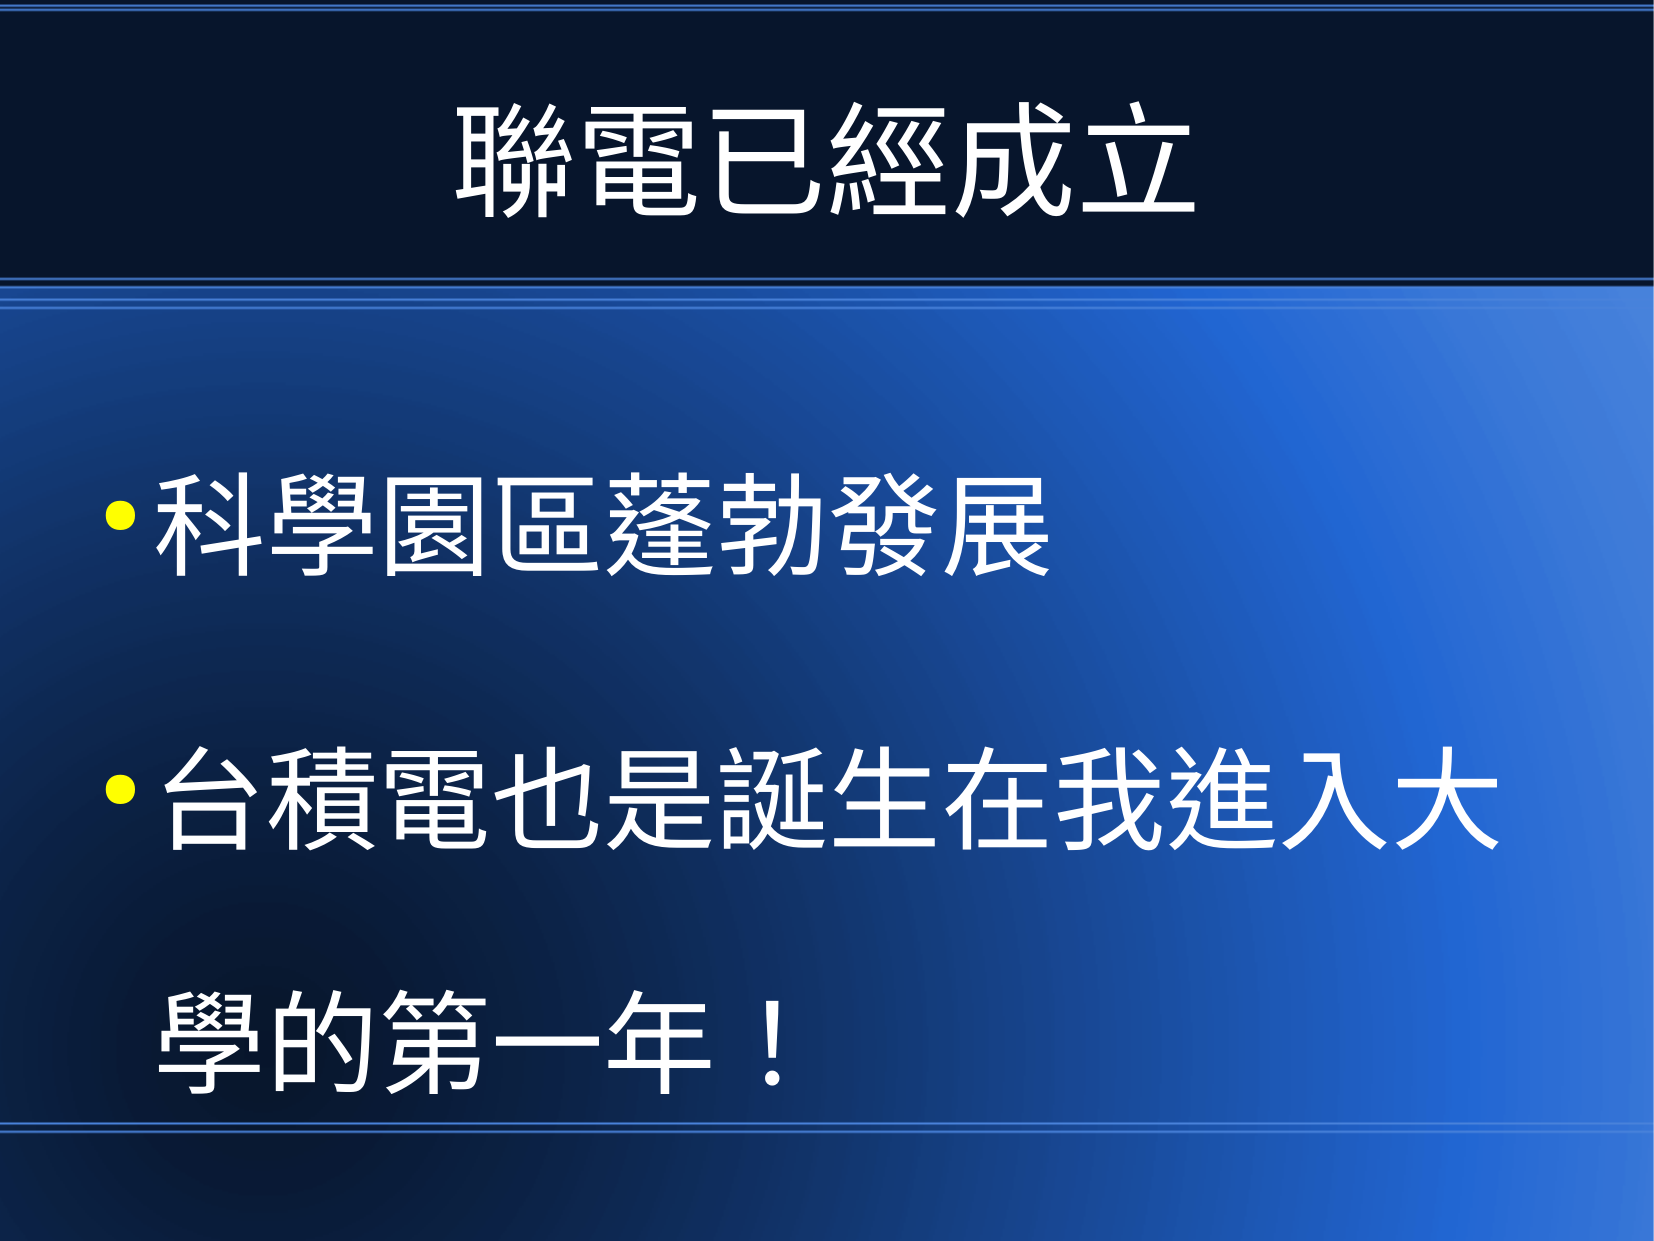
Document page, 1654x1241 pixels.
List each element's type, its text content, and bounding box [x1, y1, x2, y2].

list 科學園區蓬勃發展 台積電也是誕生在我進入大學的第一年！ [82, 355, 1571, 1241]
picture [0, 0, 1654, 1241]
title 聯電已經成立 [82, 49, 1571, 257]
